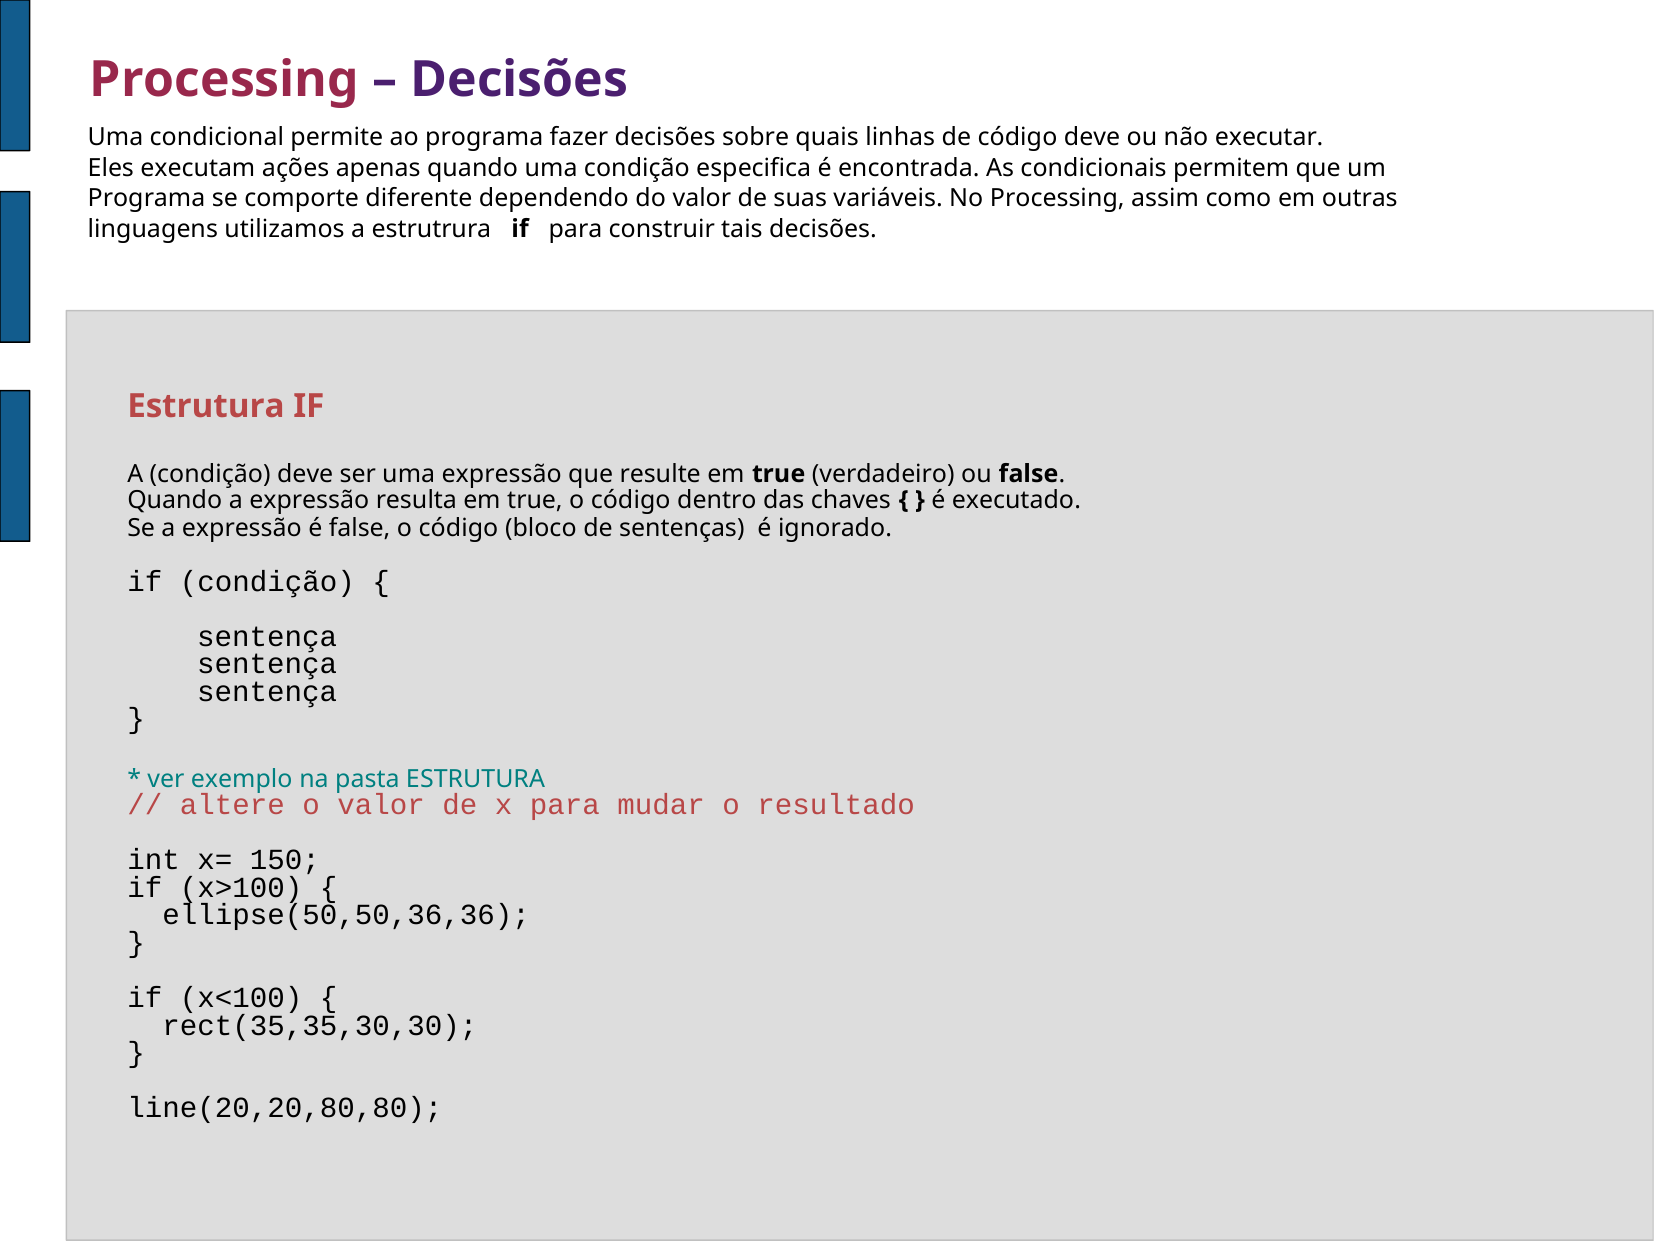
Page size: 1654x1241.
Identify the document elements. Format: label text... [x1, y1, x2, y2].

text_box Processing – Decisões [75, 37, 1501, 112]
text_box Estrutura IF A (condição) deve ser uma expressão que resulte em true (verdadeiro) ou false. Quando a expressão resulta em true, o código dentro das chaves { } é executado. Se a expressão é false, o código (bloco de sentenças) é ignorado. if (condição) { sentença sentença sentença } * ver exemplo na pasta ESTRUTURA // altere o valor de x para mudar o resultado int x= 150; if (x>100) { ellipse(50,50,36,36); } if (x<100) { rect(35,35,30,30); } line(20,20,80,80); [112, 374, 1575, 1088]
text_box Uma condicional permite ao programa fazer decisões sobre quais linhas de código deve ou não executar. Eles executam ações apenas quando uma condição especifica é encontrada. As condicionais permitem que um Programa se comporte diferente dependendo do valor de suas variáveis. No Processing, assim como em outras linguagens utilizamos a estrutrura if para construir tais decisões. [72, 112, 1529, 188]
